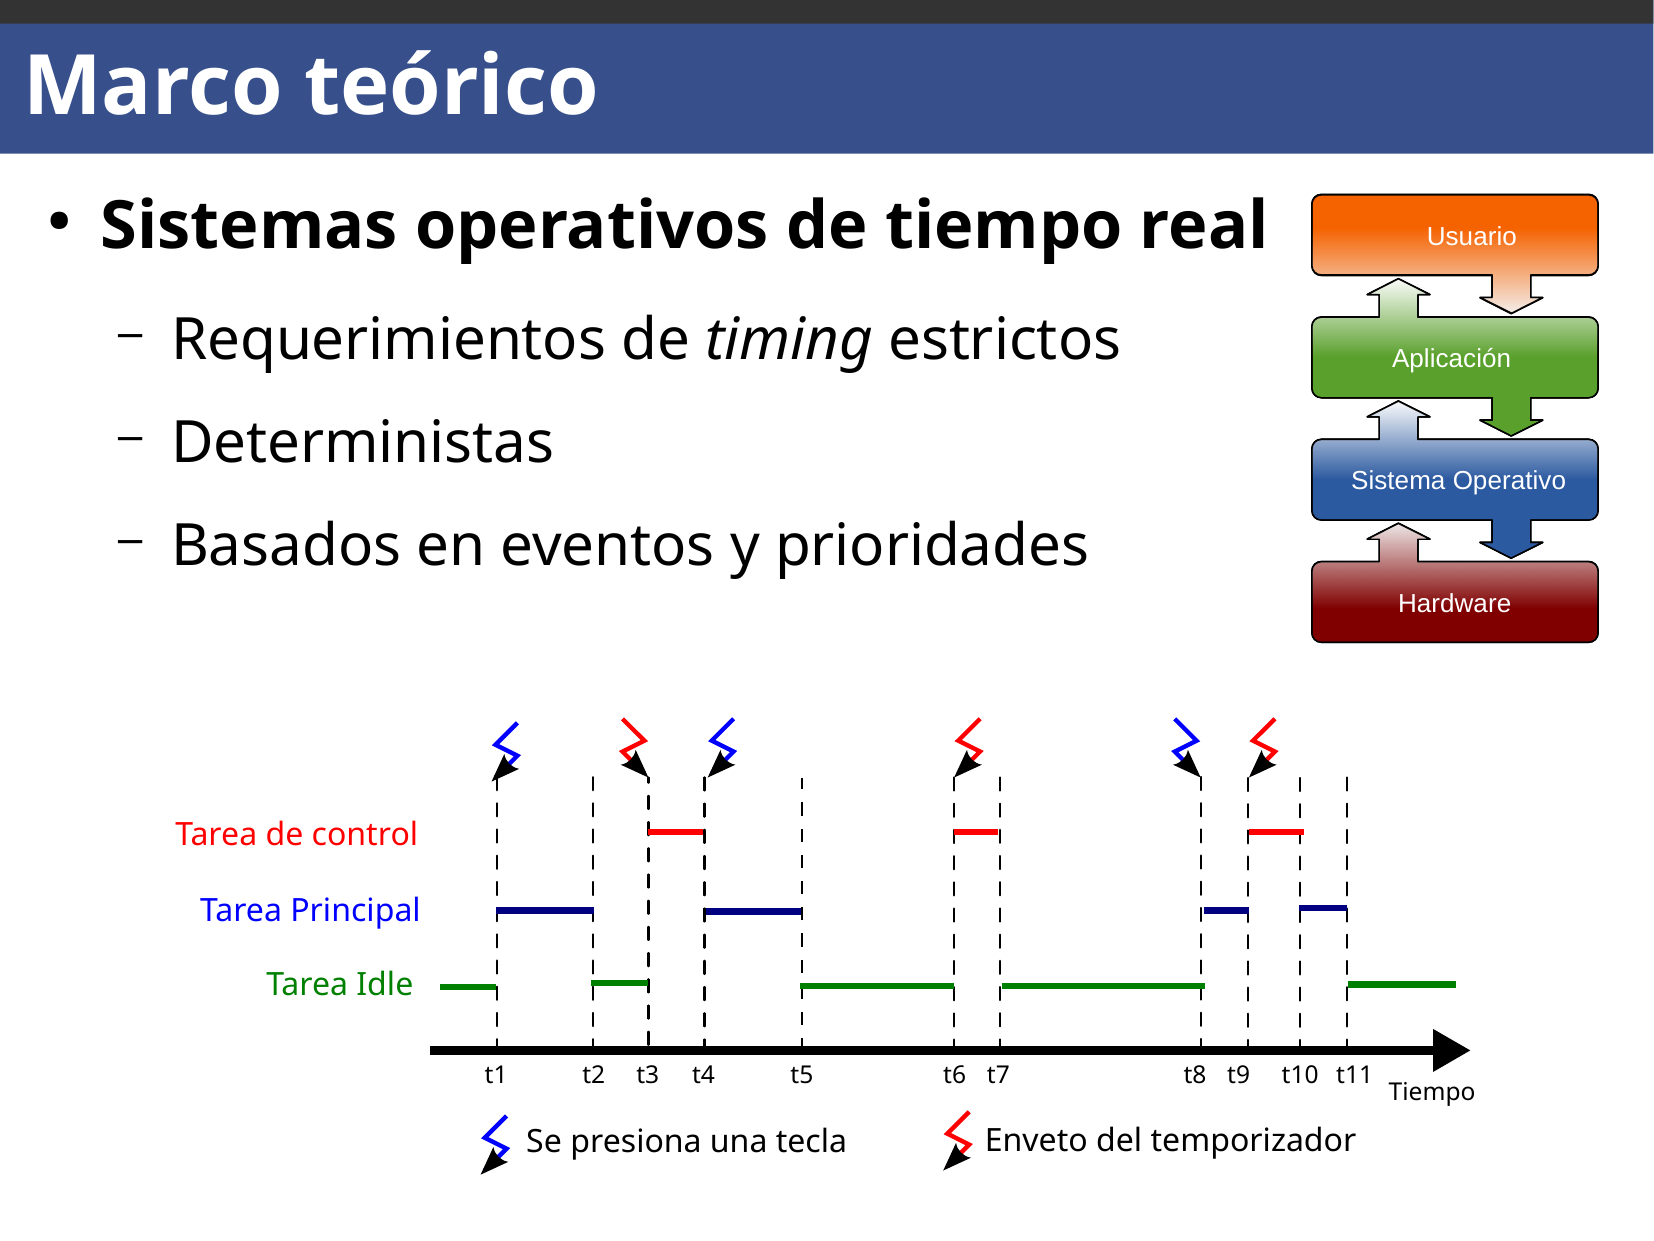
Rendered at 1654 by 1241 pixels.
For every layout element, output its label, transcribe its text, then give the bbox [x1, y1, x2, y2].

list Sistemas operativos de tiempo real Requerimientos de timing estrictos Deterministas Basados en eventos y prioridades [29, 177, 1291, 660]
picture [163, 705, 1491, 1188]
picture [1291, 177, 1619, 660]
title Marco teórico [23, 17, 1630, 148]
